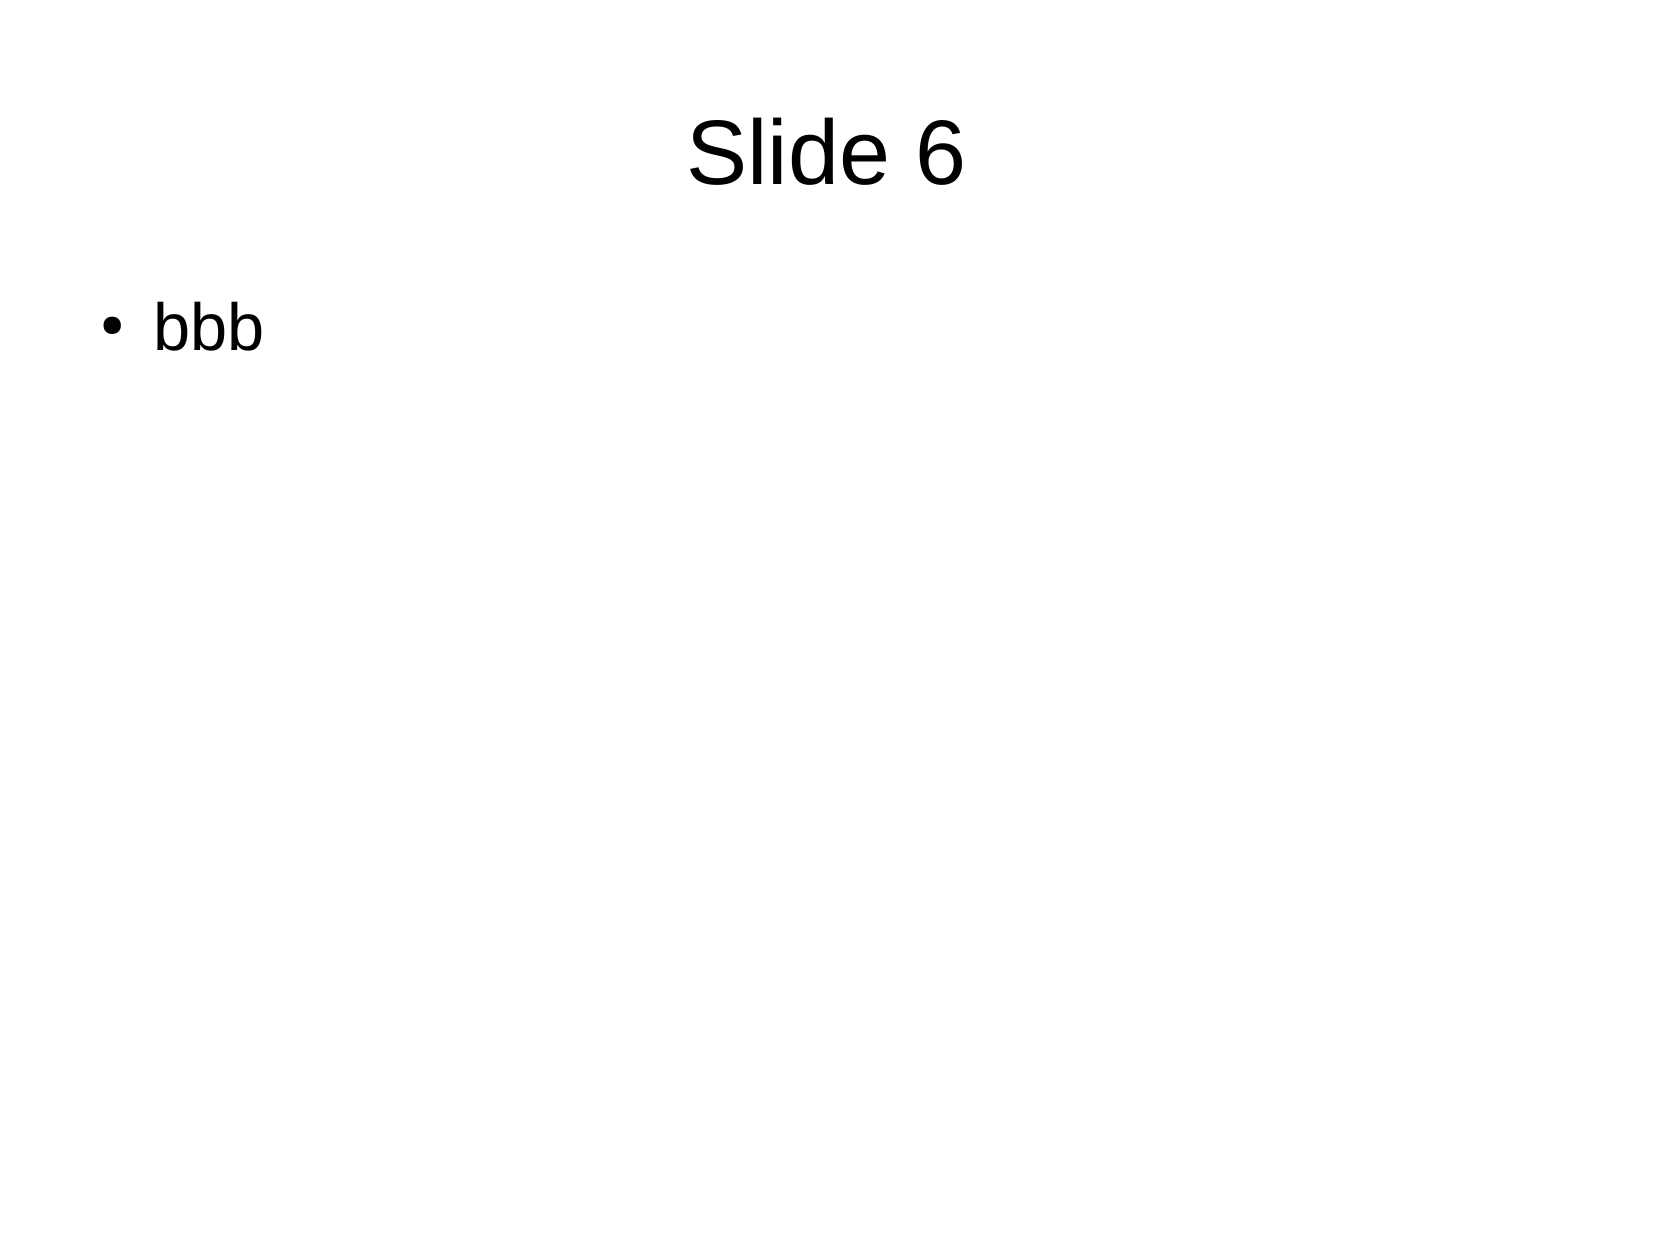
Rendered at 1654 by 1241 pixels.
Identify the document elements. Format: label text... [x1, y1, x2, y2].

title Slide 6 [82, 49, 1571, 257]
list bbb [82, 290, 1571, 1010]
